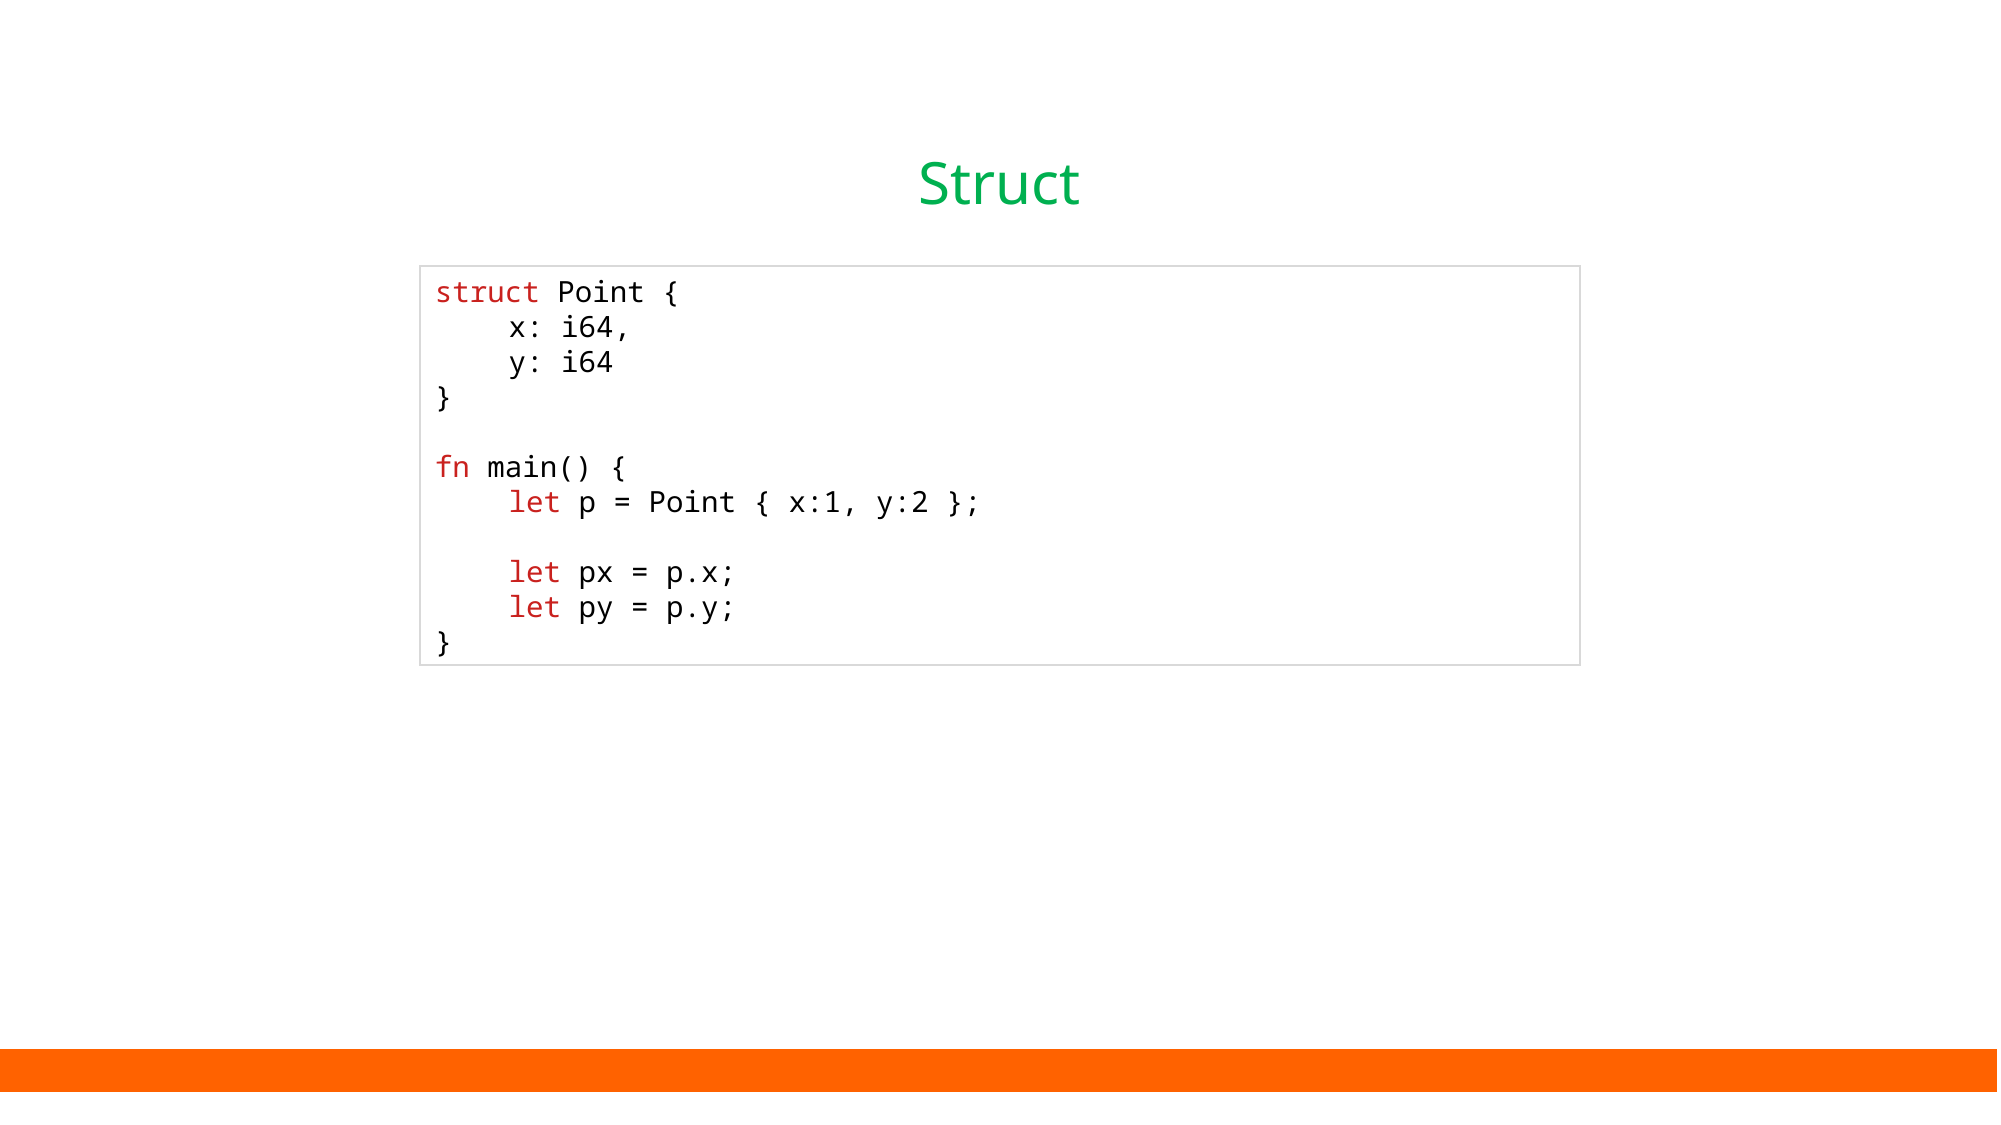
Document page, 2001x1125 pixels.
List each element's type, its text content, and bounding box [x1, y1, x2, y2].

text_box struct Point { x: i64, y: i64 } fn main() { let p = Point { x:1, y:2 }; let px = p.x; let py = p.y; } [419, 265, 1581, 666]
list Struct [420, 146, 1580, 237]
text_box [0, 1049, 1997, 1092]
